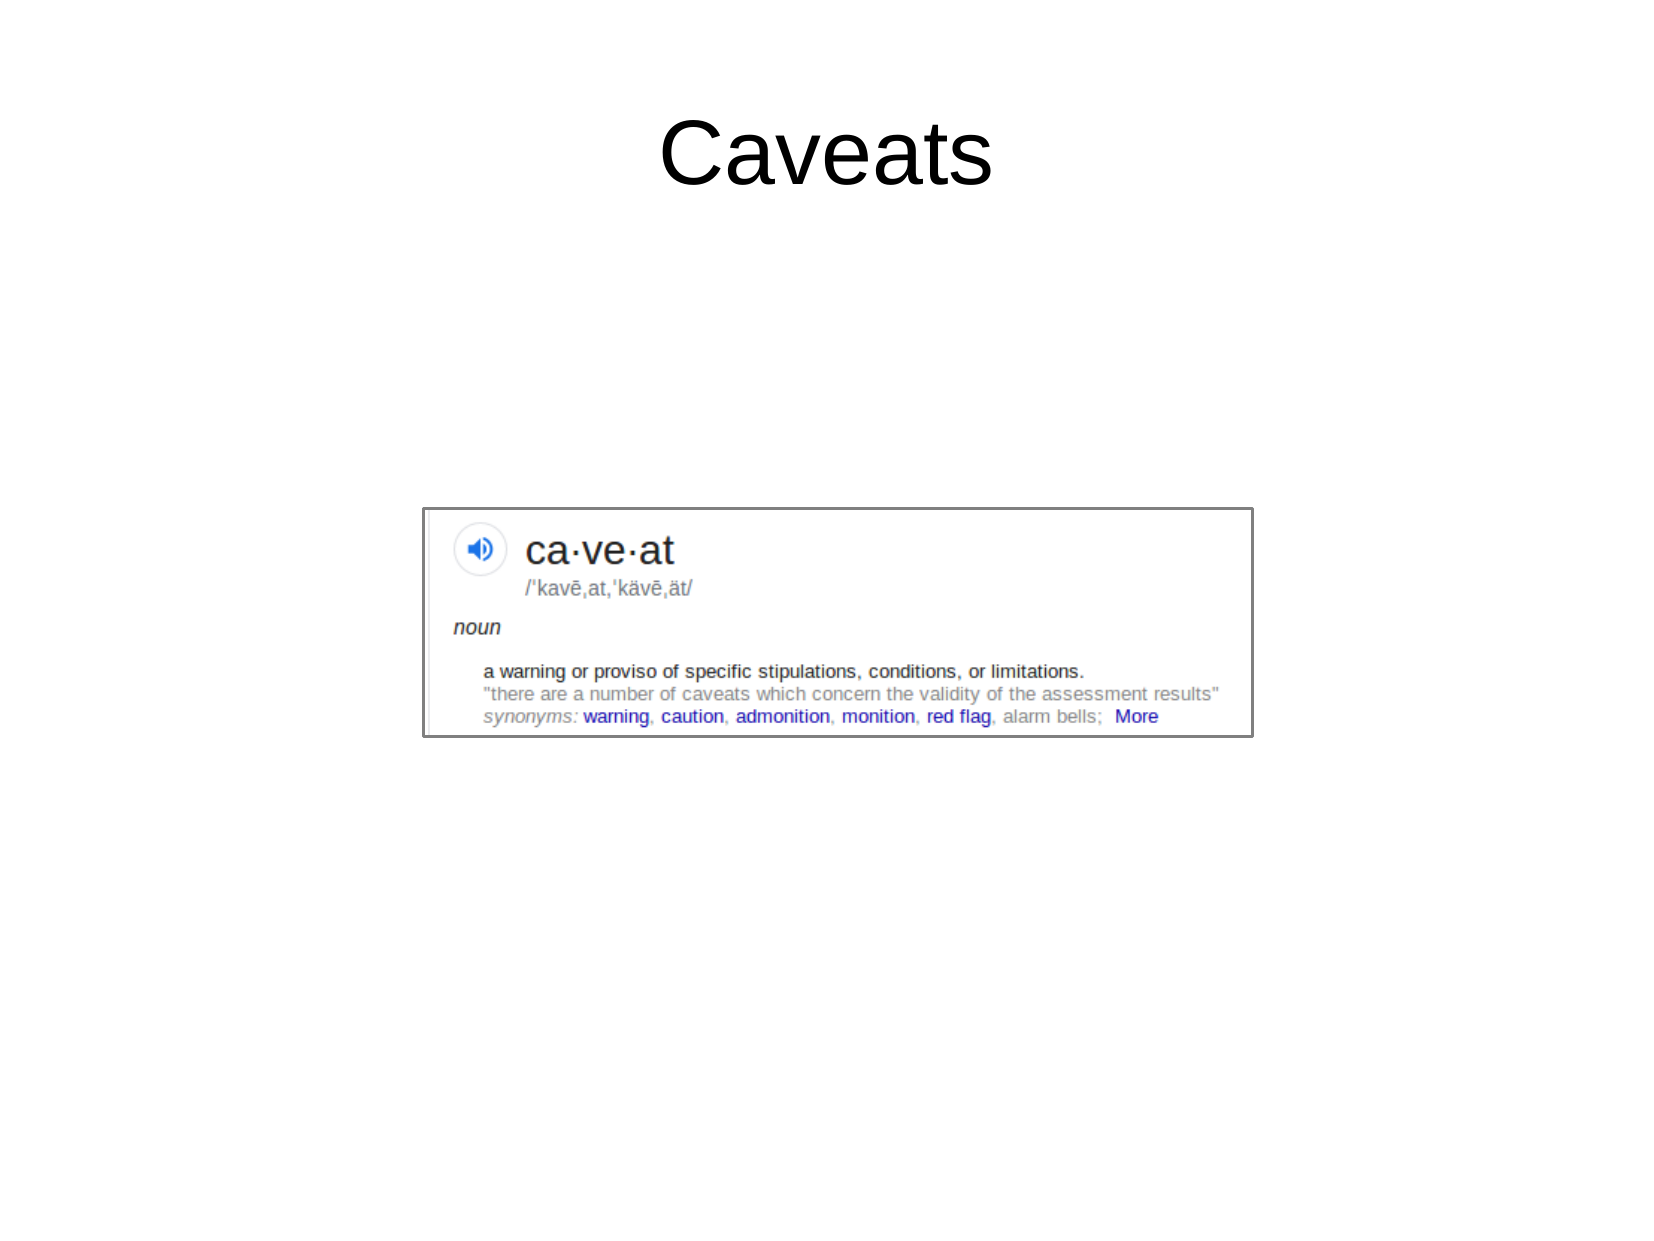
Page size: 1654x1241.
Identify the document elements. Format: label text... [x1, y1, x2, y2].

title Caveats [82, 49, 1571, 257]
picture [424, 510, 1251, 736]
